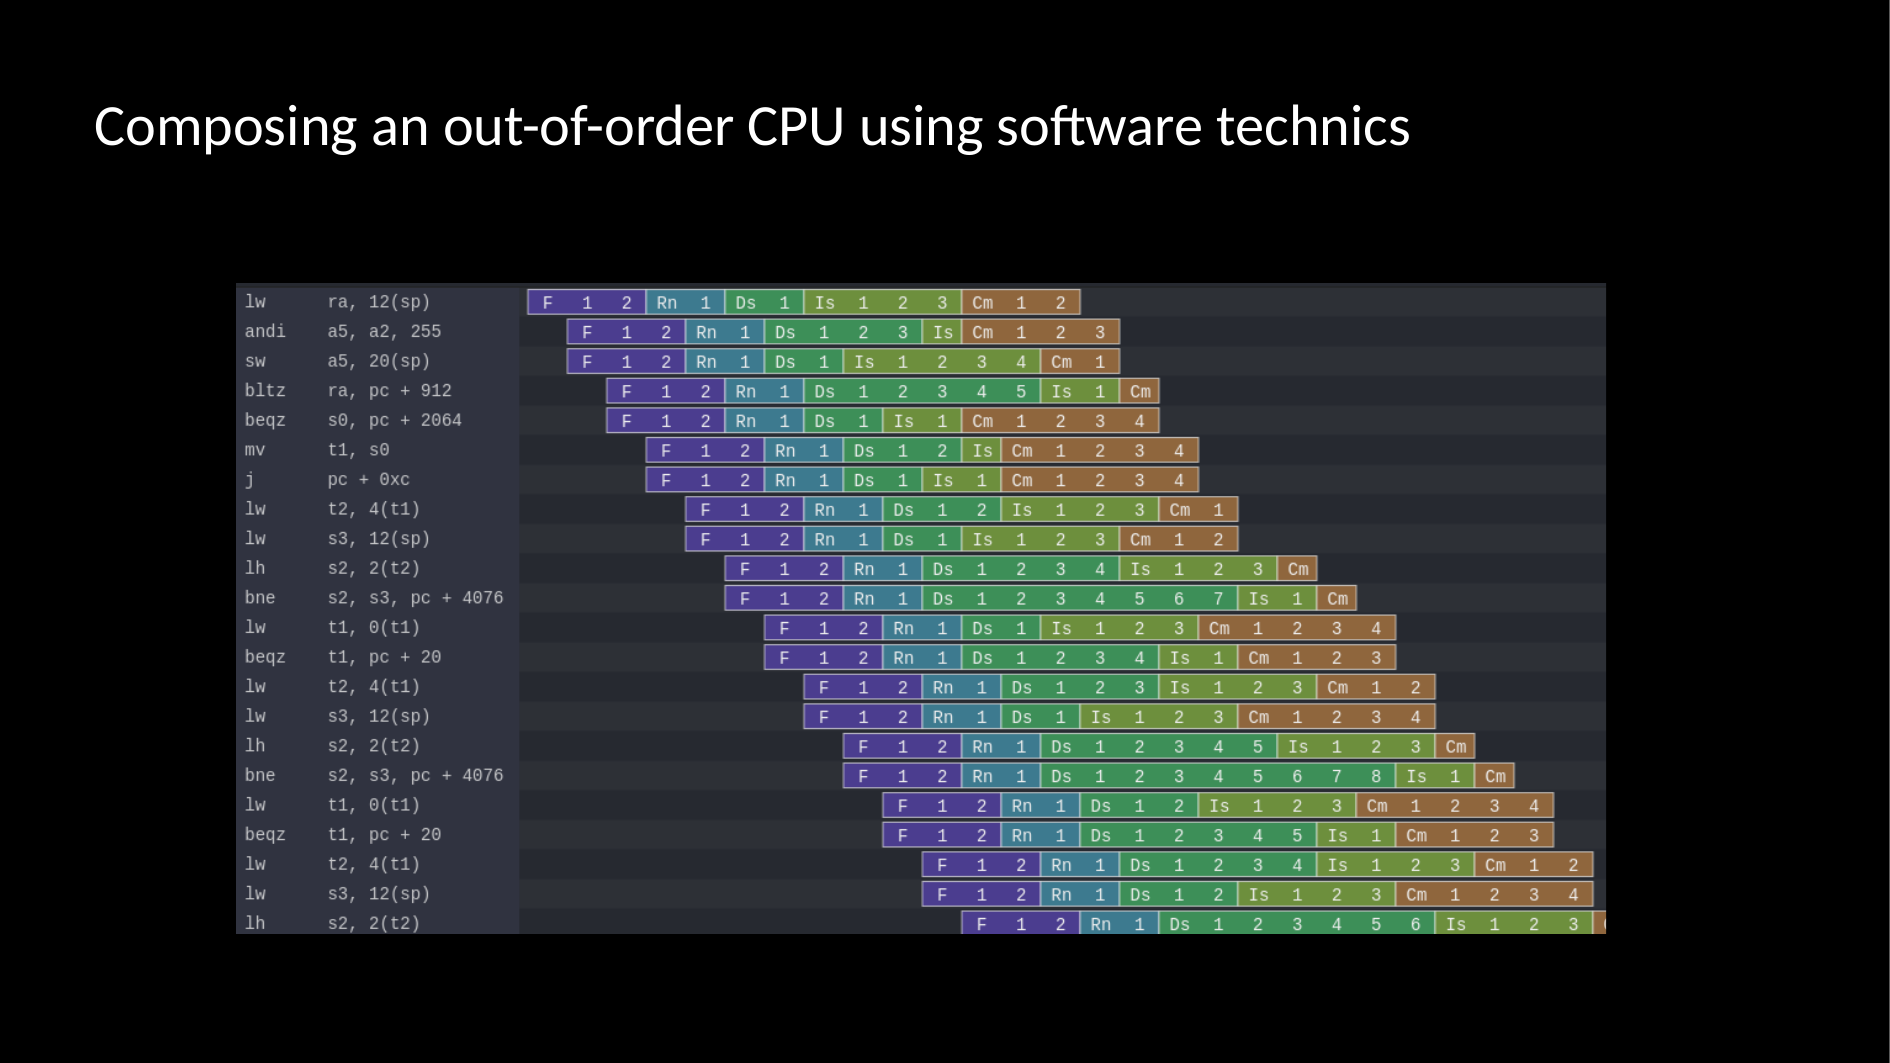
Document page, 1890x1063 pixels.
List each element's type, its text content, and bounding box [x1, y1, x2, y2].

title Composing an out-of-order CPU using software technics [94, 42, 1796, 220]
picture [236, 283, 1607, 934]
